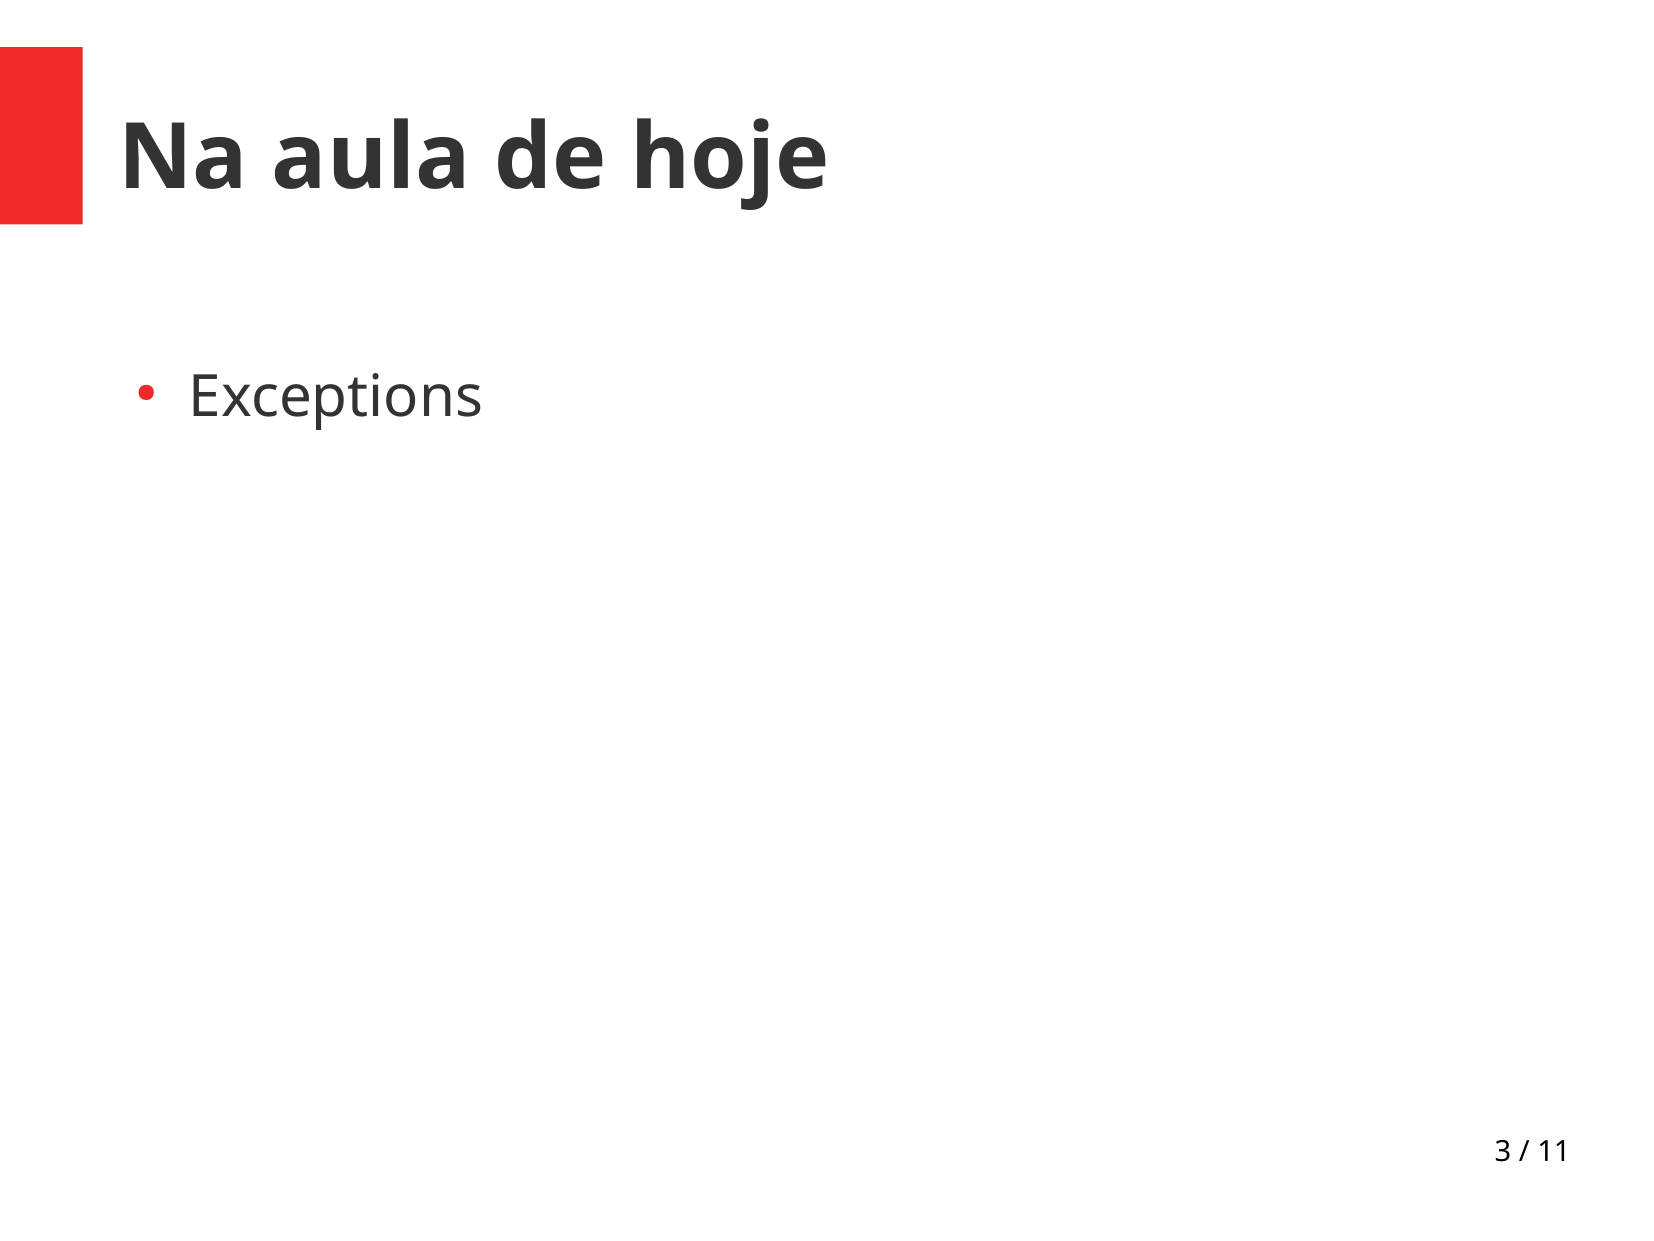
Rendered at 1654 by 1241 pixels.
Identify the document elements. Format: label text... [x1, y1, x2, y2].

list Exceptions [118, 354, 1536, 1074]
title Na aula de hoje [118, 49, 1571, 257]
